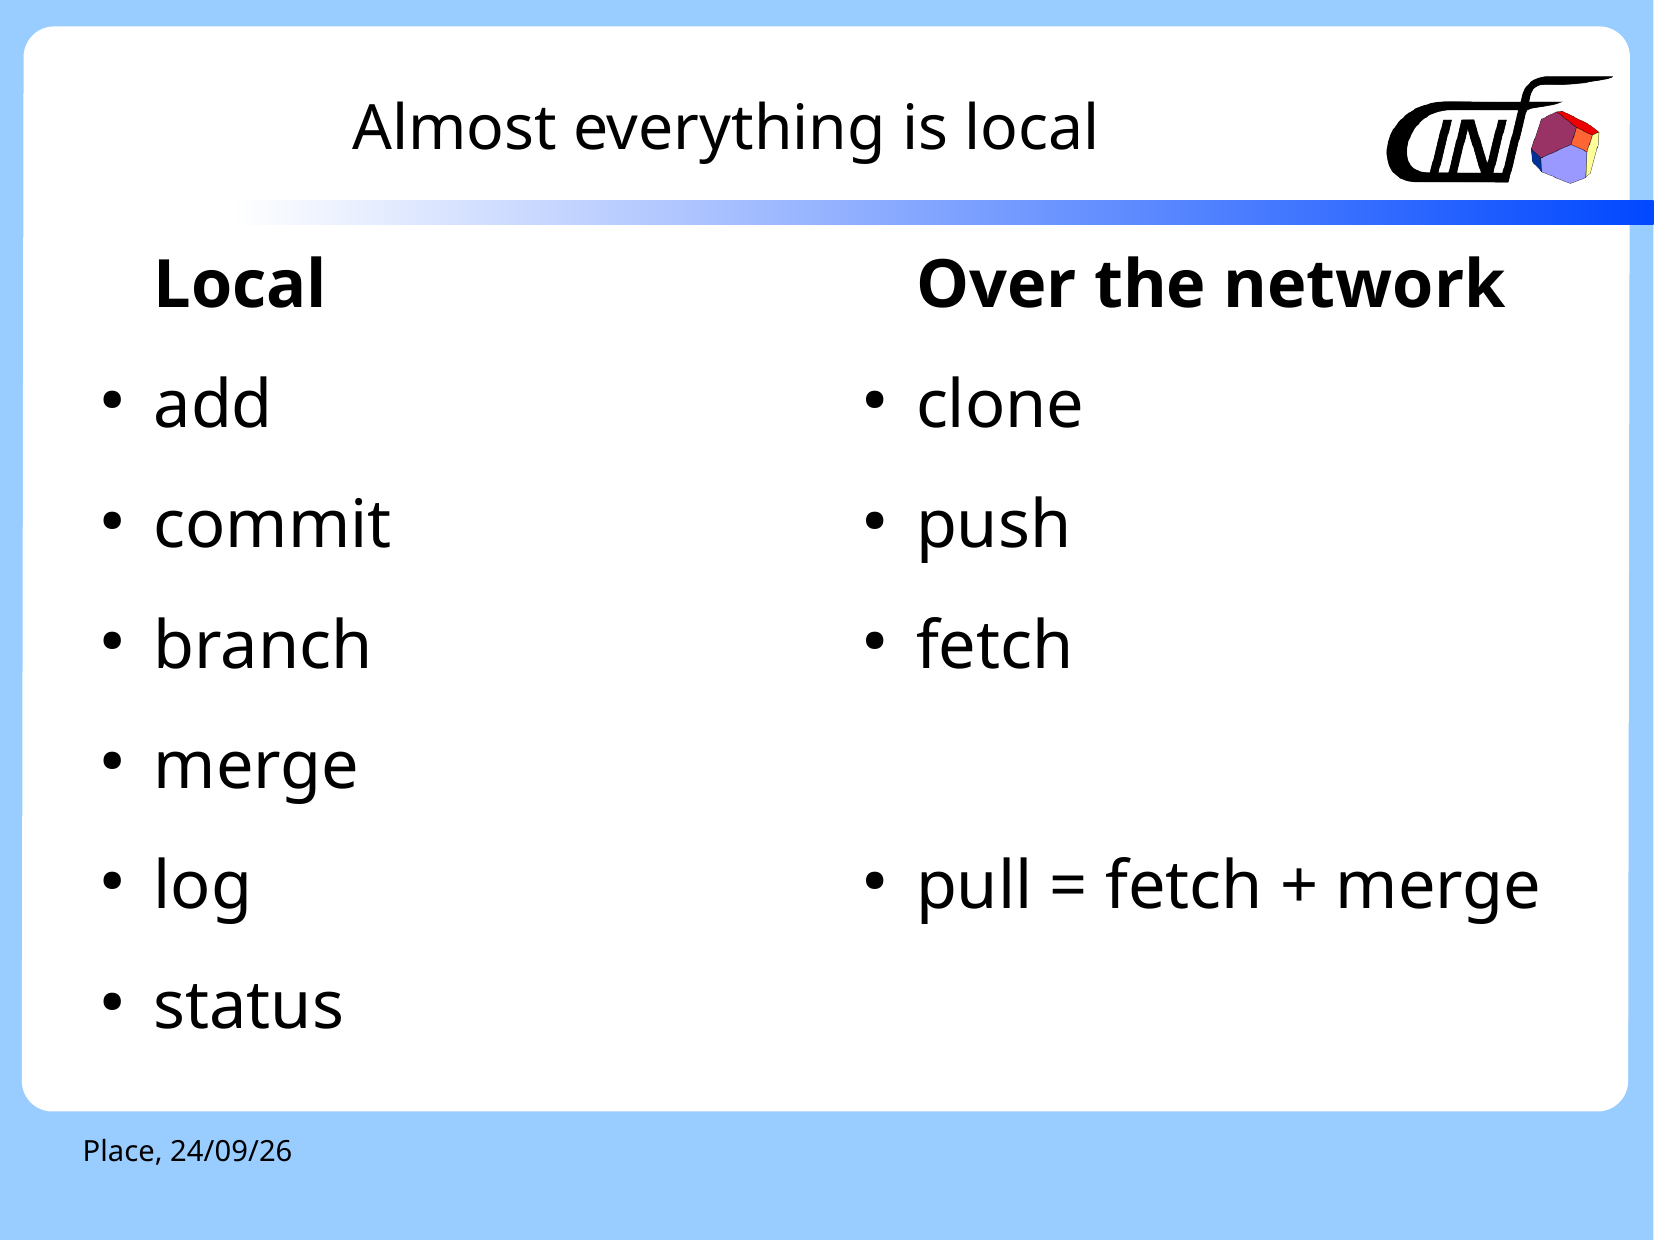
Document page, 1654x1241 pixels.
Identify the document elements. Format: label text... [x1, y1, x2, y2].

list Local add commit branch merge log status [82, 236, 809, 1055]
list Over the network clone push fetch pull = fetch + merge [845, 236, 1572, 1055]
picture [1386, 76, 1613, 184]
title Almost everything is local [82, 49, 1371, 201]
